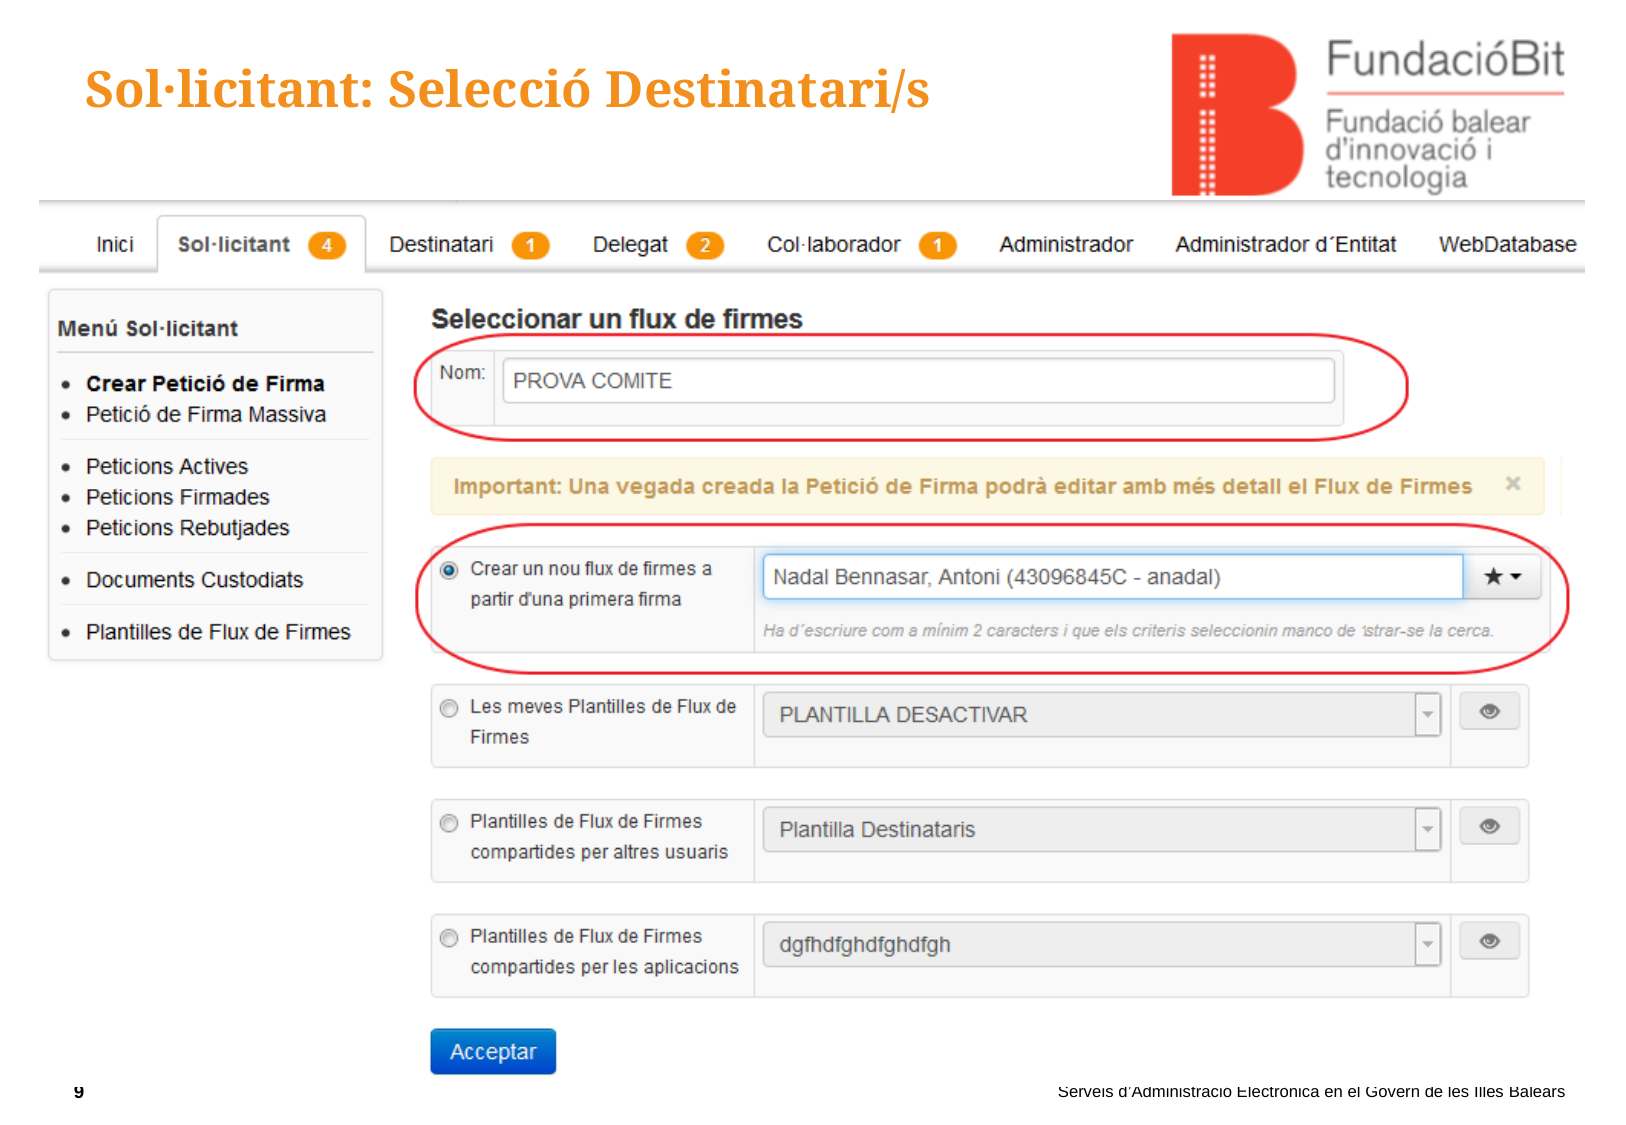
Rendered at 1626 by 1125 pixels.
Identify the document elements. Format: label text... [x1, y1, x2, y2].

text_box Sol·licitant: Selecció Destinatari/s [72, 57, 1155, 161]
slide_number <número> [73, 1087, 125, 1104]
picture [39, 24, 1602, 1087]
